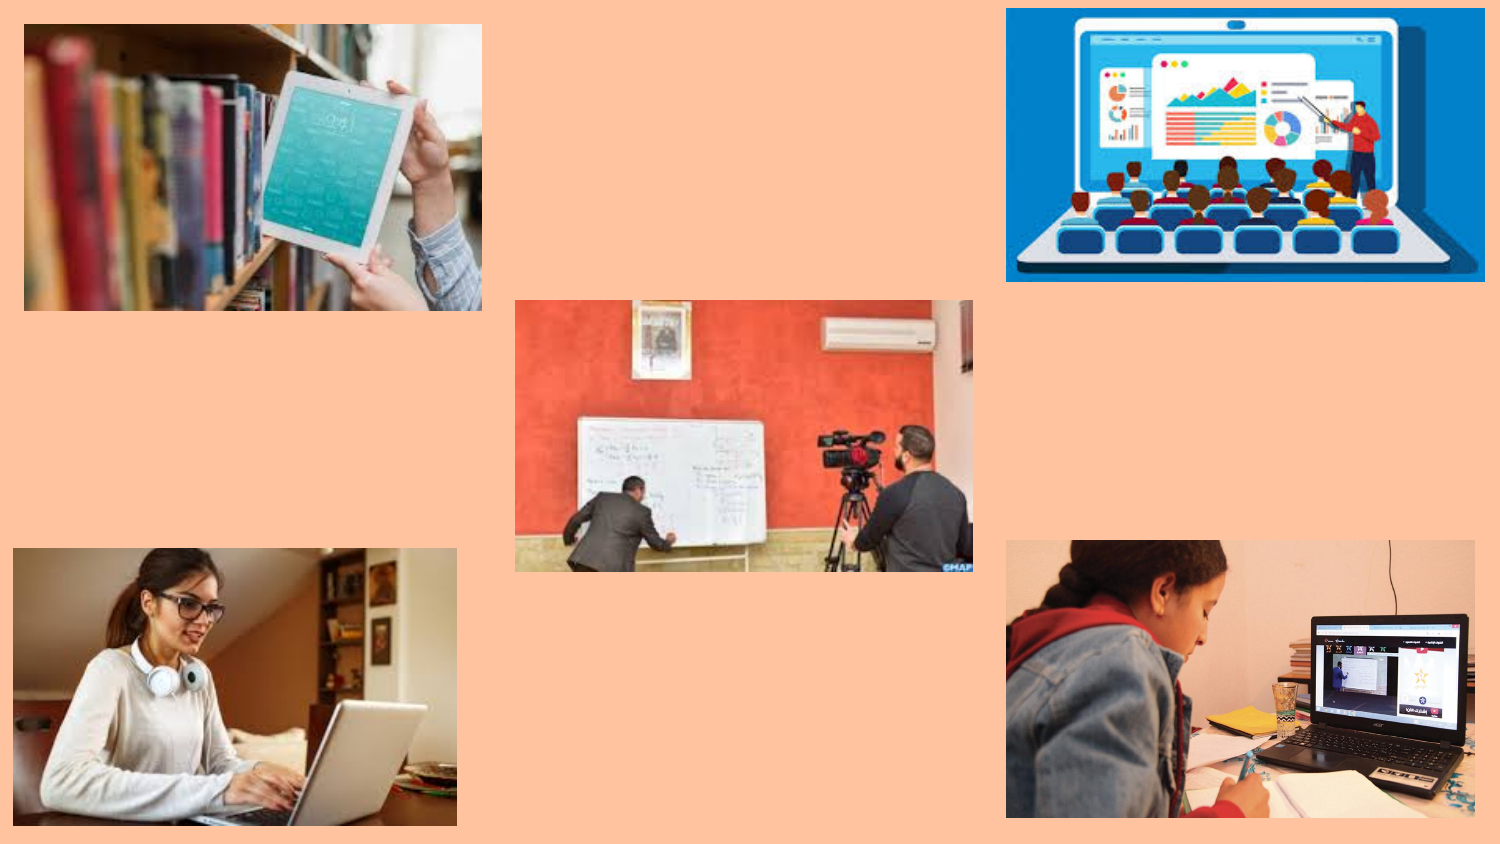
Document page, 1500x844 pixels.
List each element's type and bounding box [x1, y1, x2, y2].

picture [24, 24, 482, 311]
picture [515, 300, 973, 572]
picture [1006, 8, 1485, 282]
picture [1006, 540, 1475, 818]
picture [13, 548, 457, 826]
